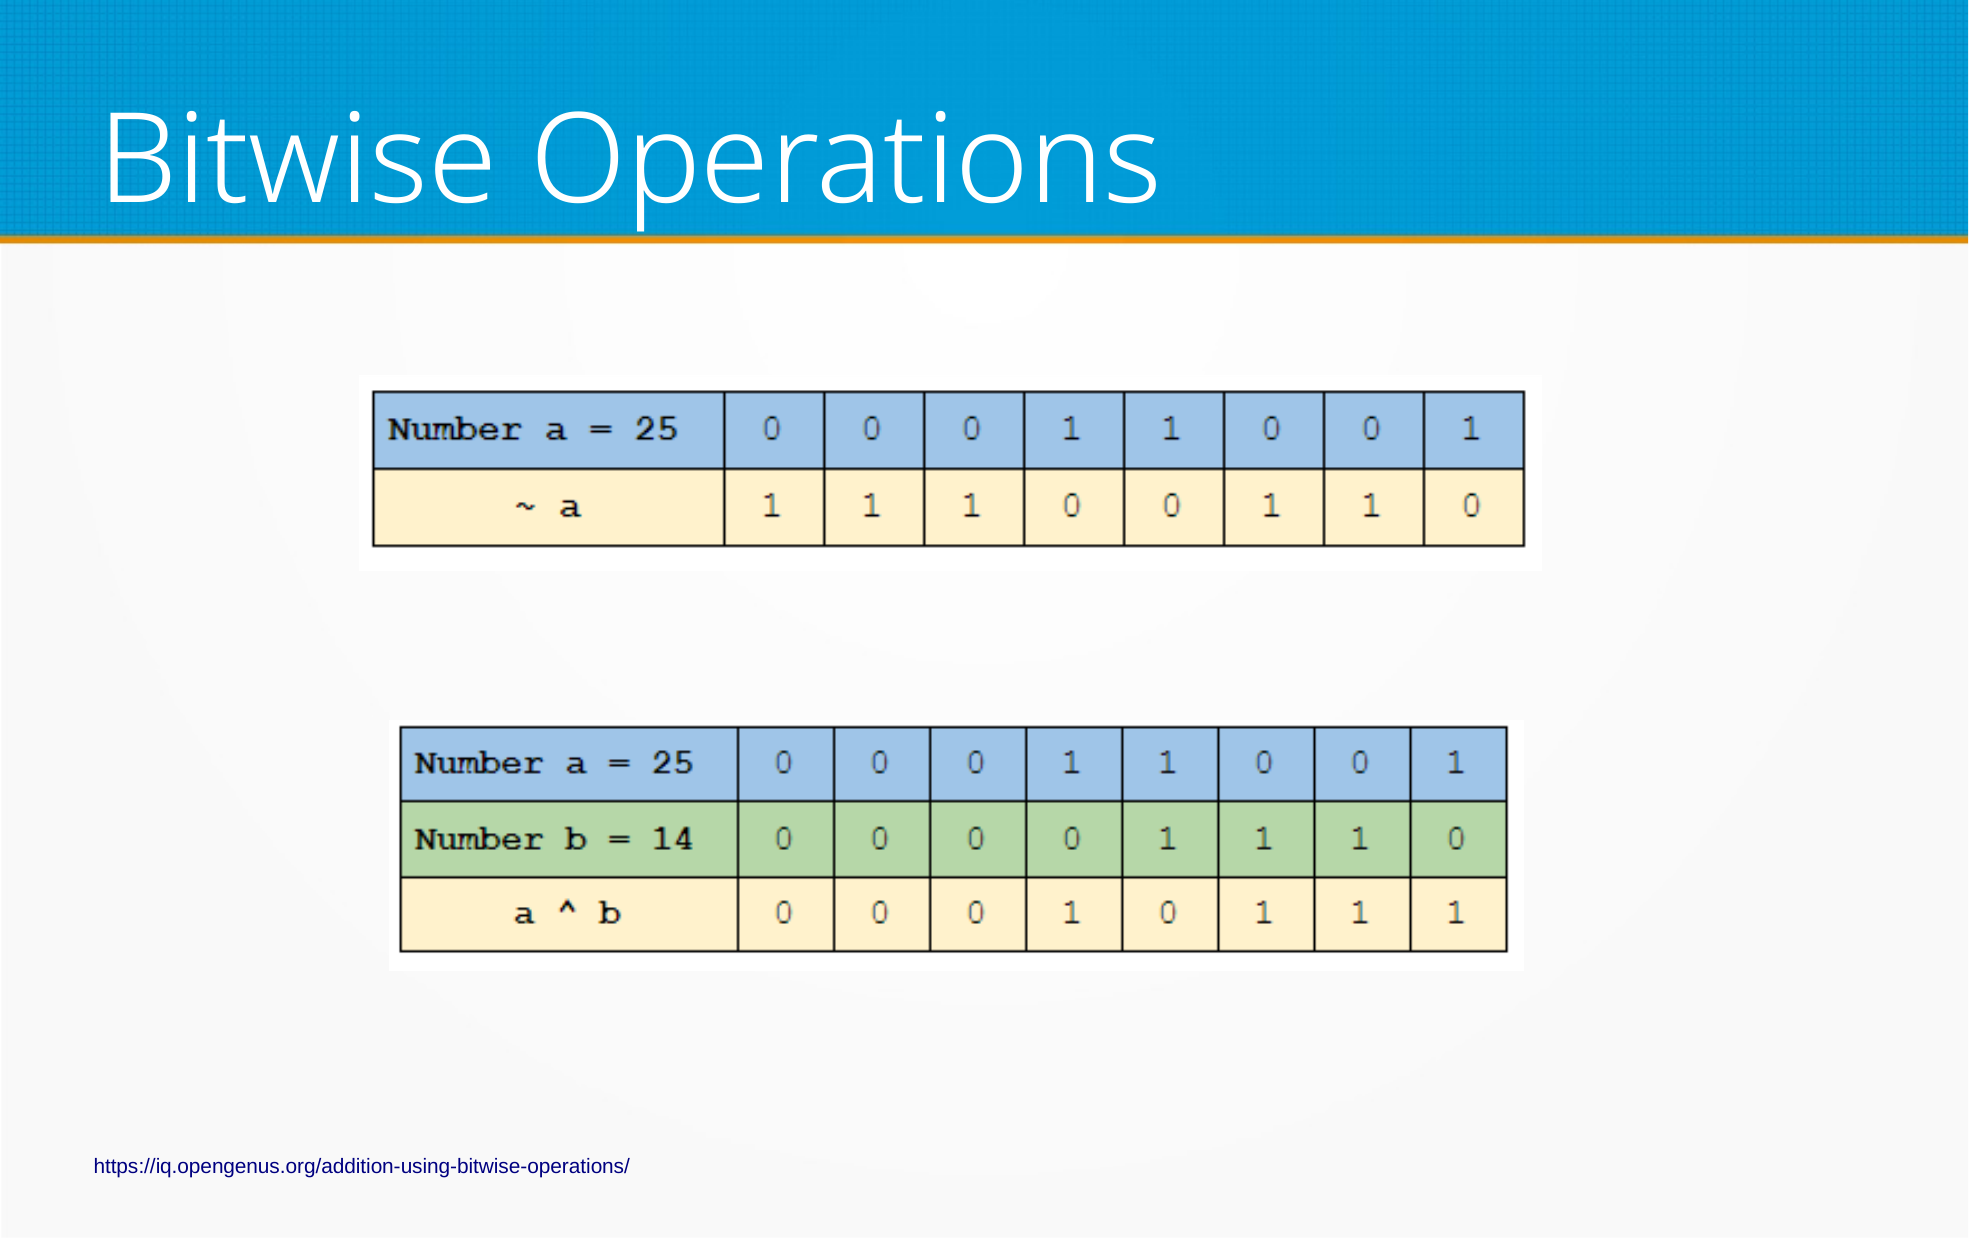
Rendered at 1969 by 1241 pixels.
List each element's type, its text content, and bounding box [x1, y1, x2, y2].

picture [0, 233, 1969, 1241]
title Bitwise Operations [98, 19, 1870, 228]
text_box https://iq.opengenus.org/addition-using-bitwise-operations/ [78, 1147, 645, 1186]
